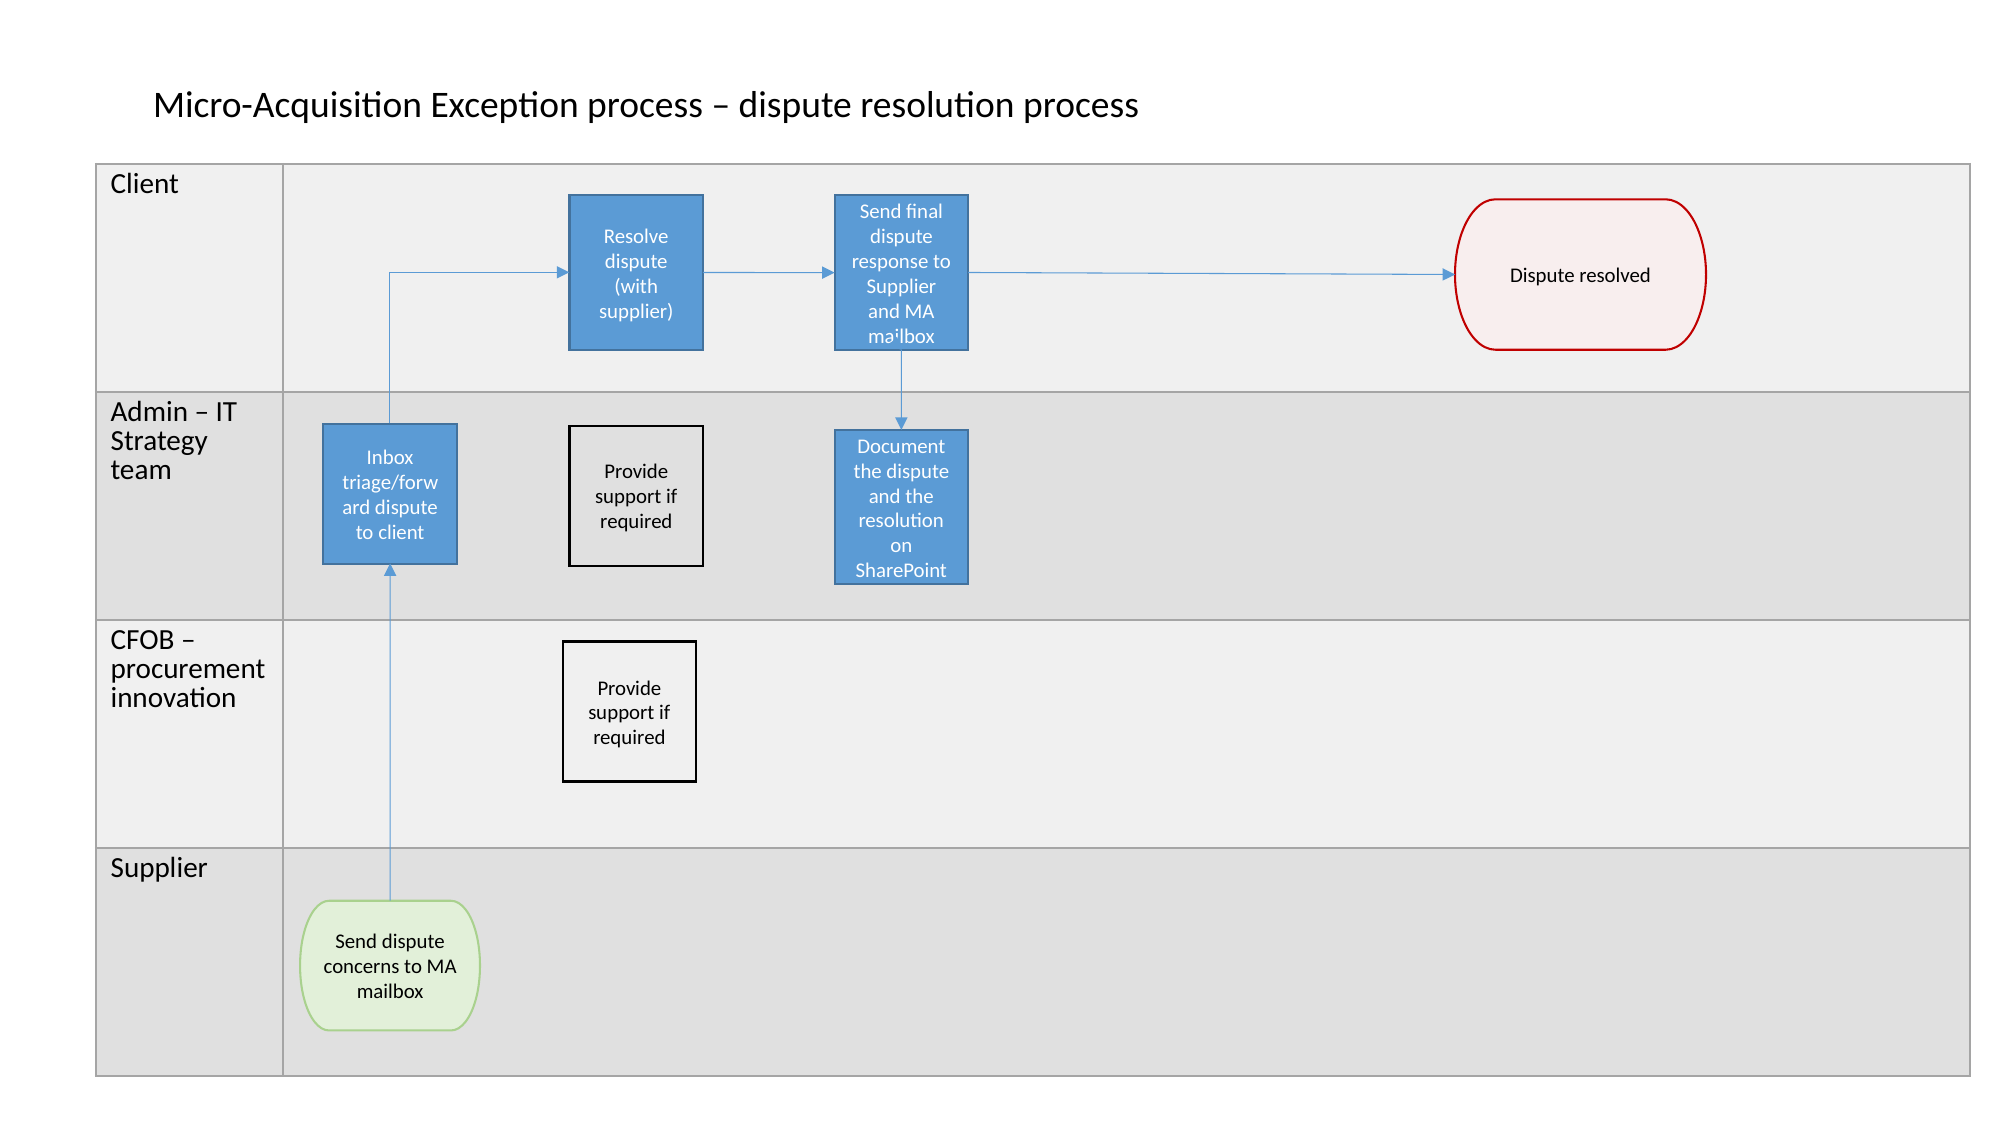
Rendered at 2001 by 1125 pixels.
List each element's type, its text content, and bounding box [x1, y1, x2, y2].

table_header [390, 273, 900, 391]
table_cell Supplier [97, 849, 282, 1075]
text_box Inbox triage/forward dispute to client [323, 423, 457, 564]
table_cell Admin – IT Strategy team [97, 393, 282, 619]
table_cell [284, 621, 389, 847]
text_box Resolve dispute (with supplier) [569, 195, 703, 350]
table_cell [284, 393, 389, 619]
text_box Document the dispute and the resolution on SharePoint [834, 429, 968, 585]
table_header [284, 165, 1969, 391]
table_cell CFOB – procurement innovation [97, 621, 282, 847]
table_header Client [97, 165, 282, 391]
table_cell [390, 393, 1969, 619]
text_box Send final dispute response to Supplier and MA mailbox [834, 195, 968, 350]
text_box Send dispute concerns to MA mailbox [300, 900, 481, 1031]
table_cell [284, 849, 1969, 1075]
text_box Provide support if required [562, 641, 697, 782]
table_cell [391, 621, 1969, 847]
text_box Dispute resolved [1455, 199, 1707, 350]
text_box Micro-Acquisition Exception process – dispute resolution process [138, 72, 1156, 133]
text_box Provide support if required [569, 425, 703, 566]
